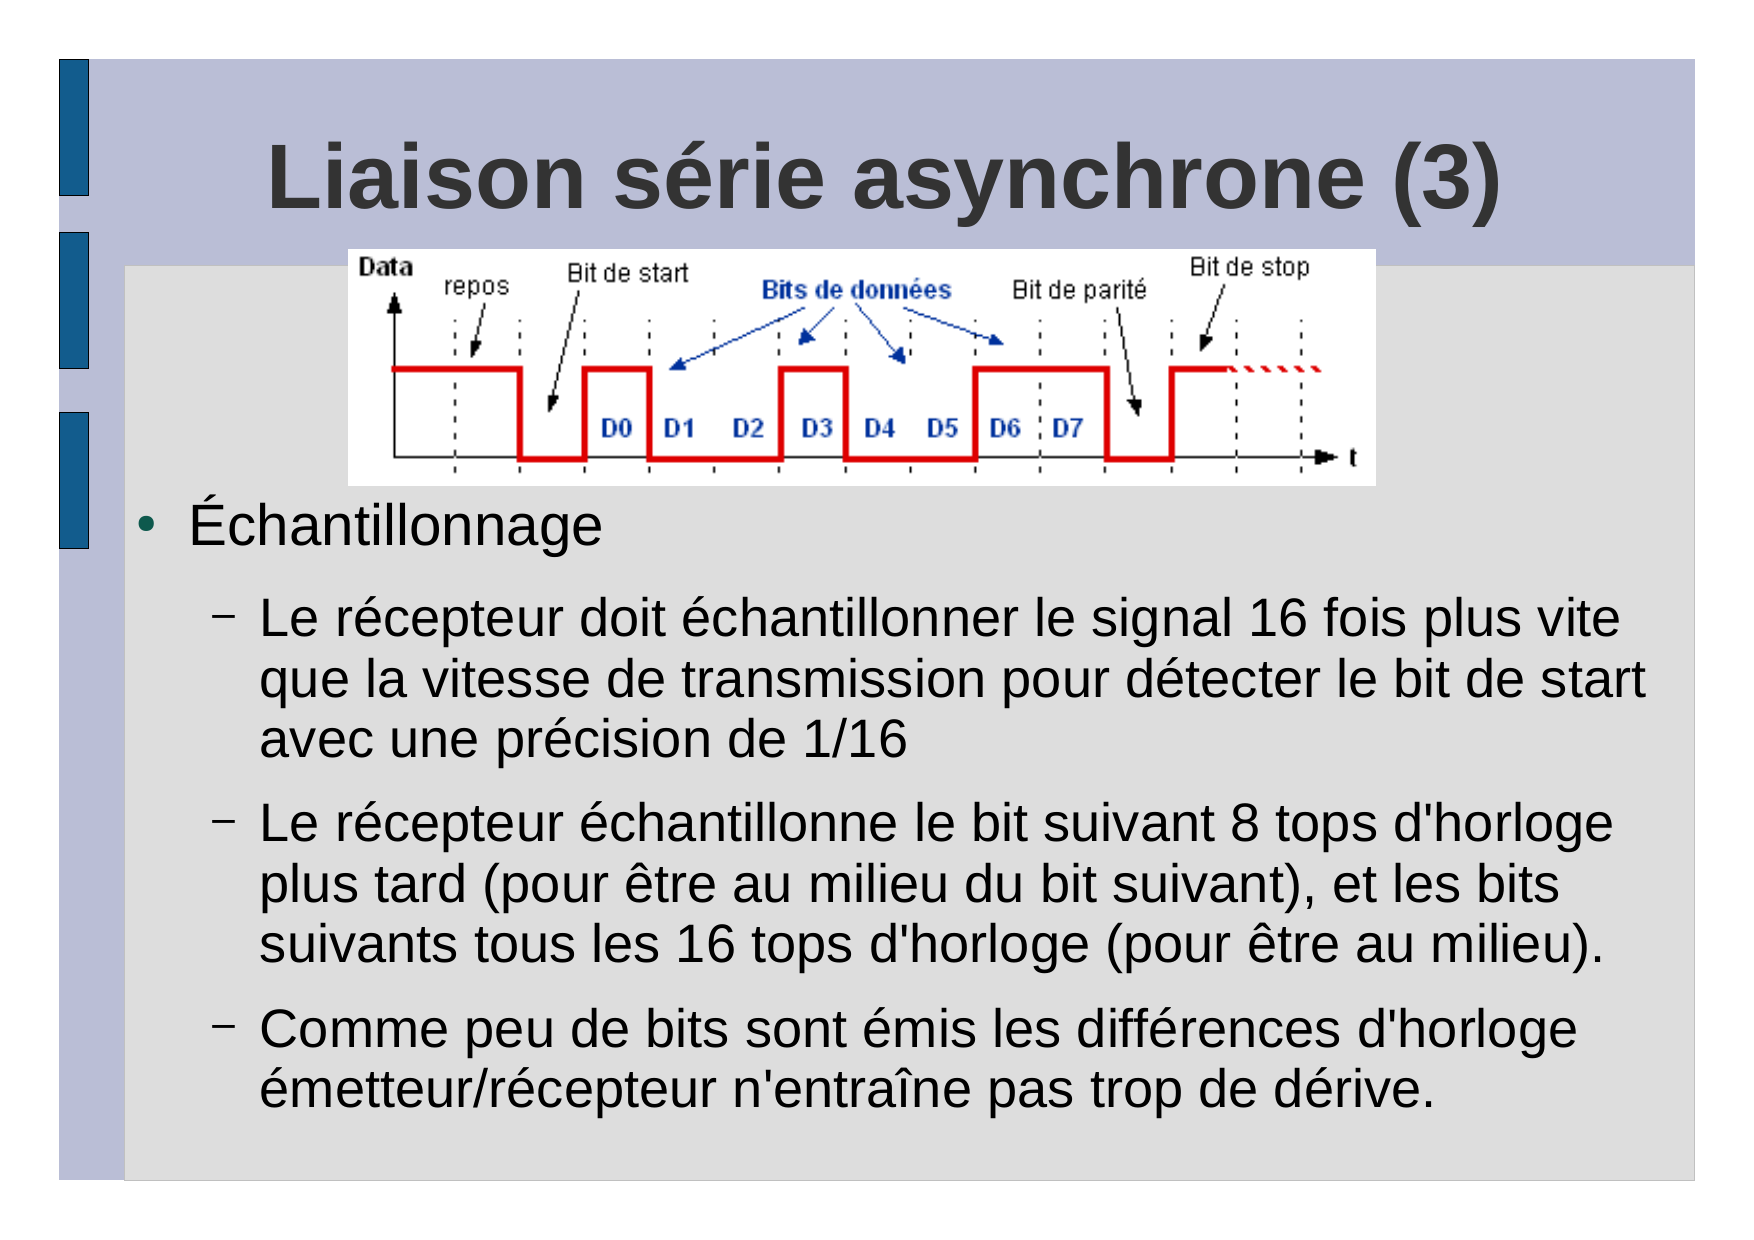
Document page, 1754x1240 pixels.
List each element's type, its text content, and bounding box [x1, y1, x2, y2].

list Échantillonnage Le récepteur doit échantillonner le signal 16 fois plus vite que la vitesse de transmission pour détecter le bit de start avec une précision de 1/16 Le récepteur échantillonne le bit suivant 8 tops d'horloge plus tard (pour être au milieu du bit suivant), et les bits suivants tous les 16 tops d'horloge (pour être au milieu). Comme peu de bits sont émis les différences d'horloge émetteur/récepteur n'entraîne pas trop de dérive. [118, 492, 1678, 1119]
picture [348, 249, 1376, 486]
title Liaison série asynchrone (3) [118, 88, 1654, 266]
